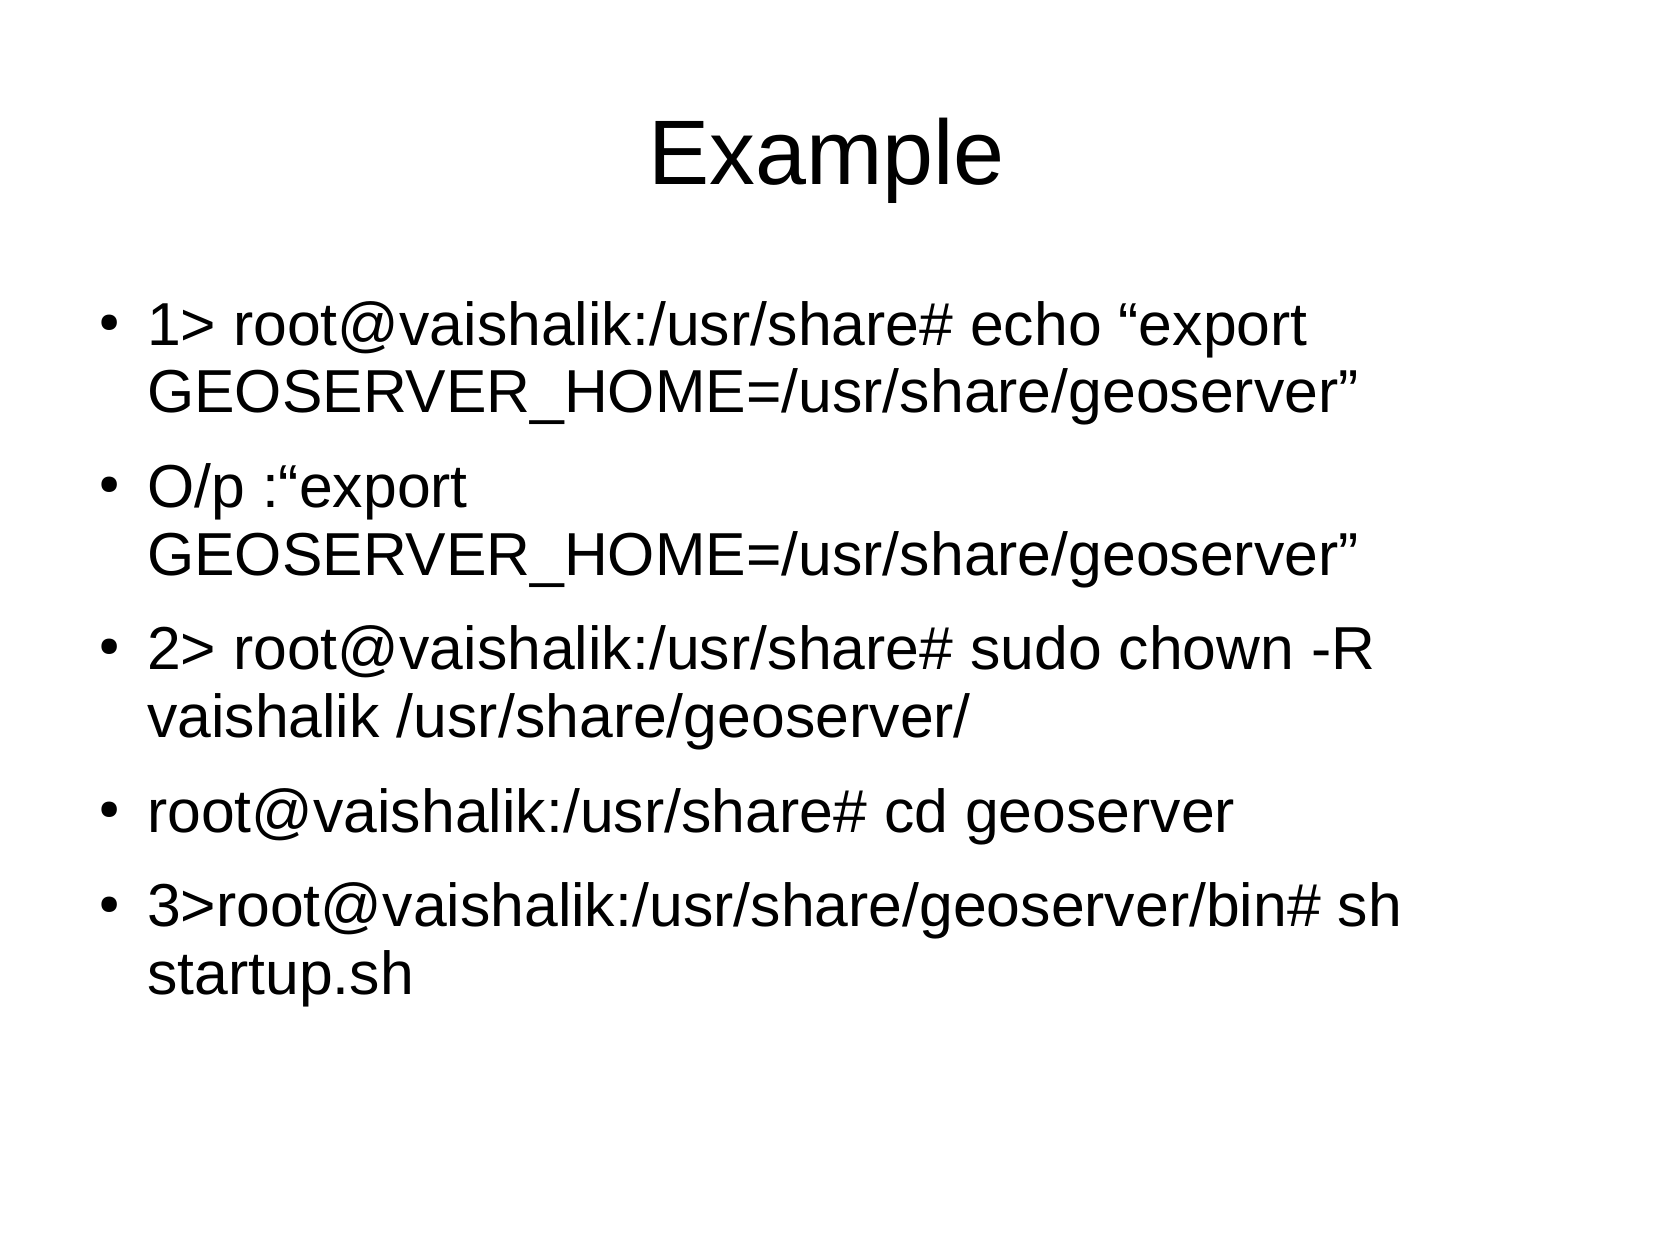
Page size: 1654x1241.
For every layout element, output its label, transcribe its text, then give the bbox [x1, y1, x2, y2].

title Example [82, 49, 1571, 257]
list 1> root@vaishalik:/usr/share# echo “export GEOSERVER_HOME=/usr/share/geoserver” O/p :“export GEOSERVER_HOME=/usr/share/geoserver” 2> root@vaishalik:/usr/share# sudo chown -R vaishalik /usr/share/geoserver/ root@vaishalik:/usr/share# cd geoserver 3>root@vaishalik:/usr/share/geoserver/bin# sh startup.sh [82, 290, 1571, 1010]
